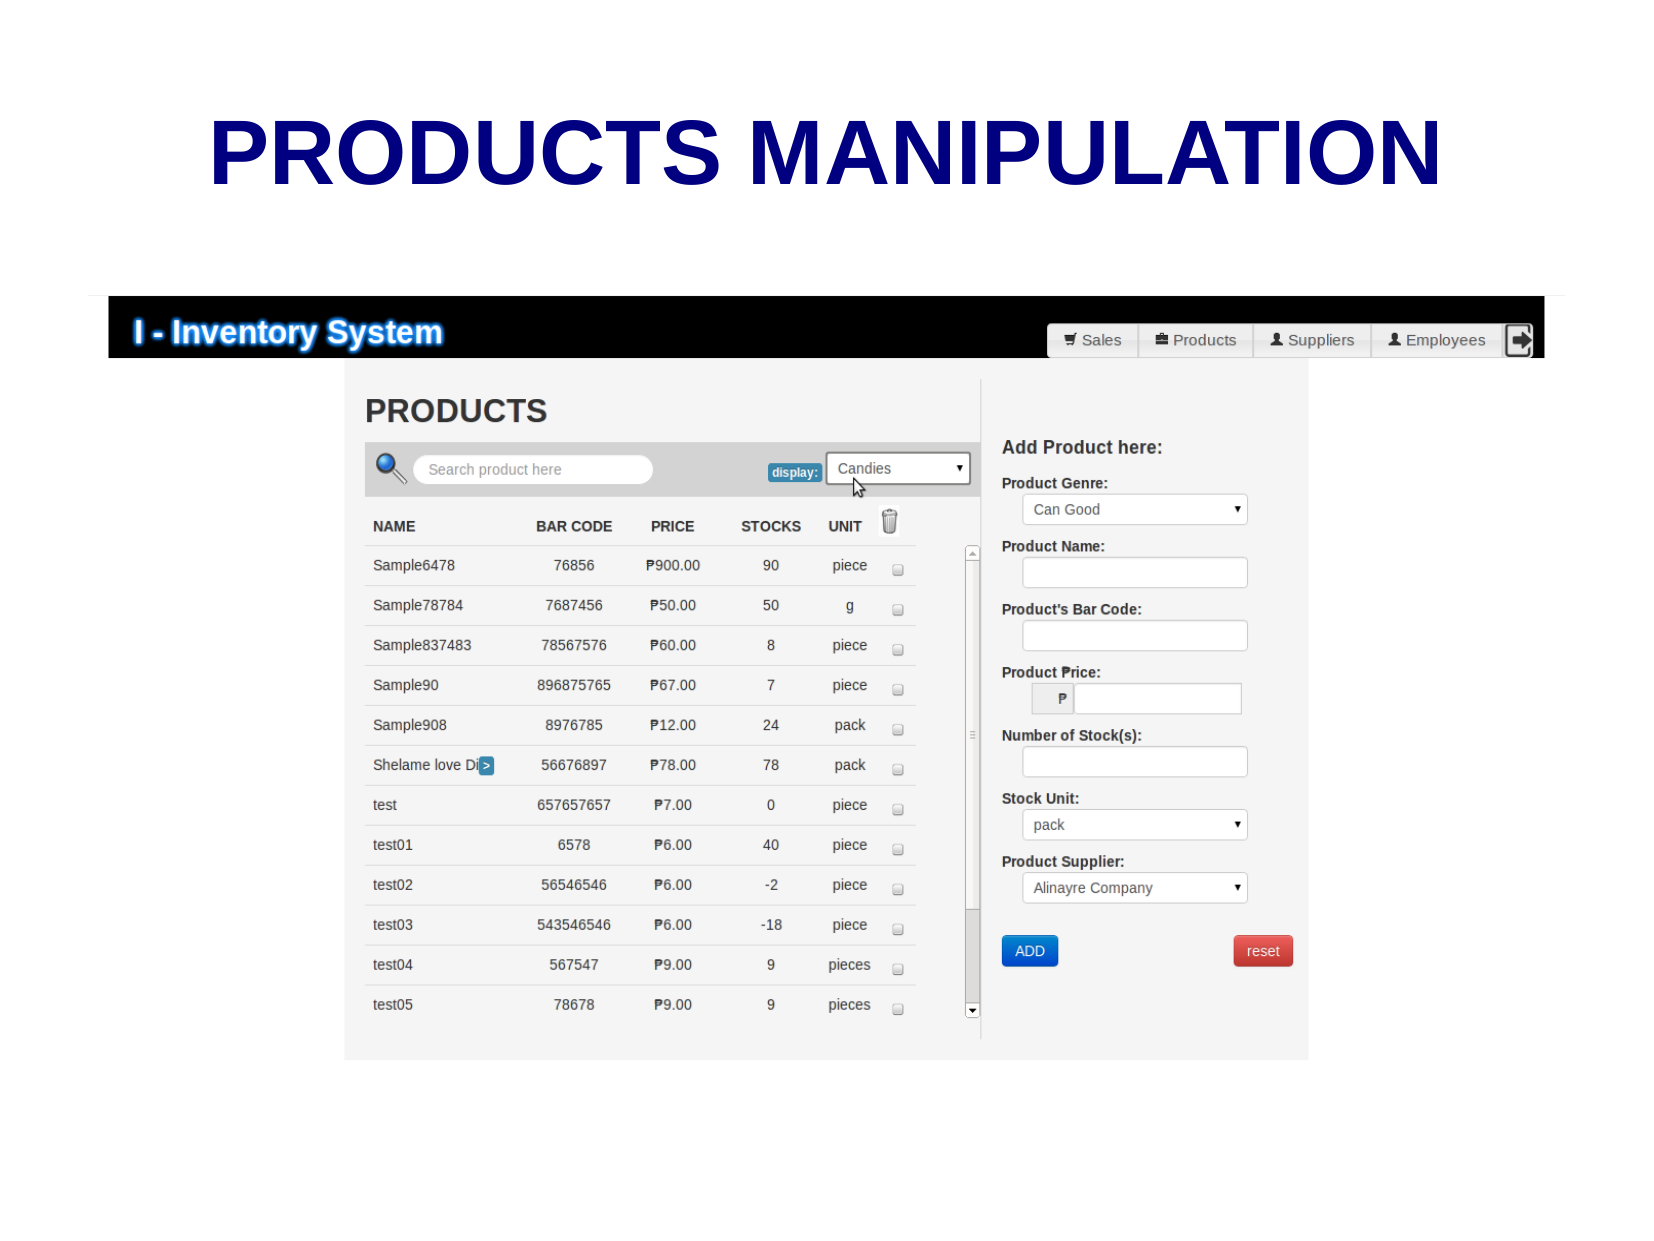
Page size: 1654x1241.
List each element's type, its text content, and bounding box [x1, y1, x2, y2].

title PRODUCTS MANIPULATION [82, 49, 1571, 257]
picture [88, 295, 1565, 1241]
